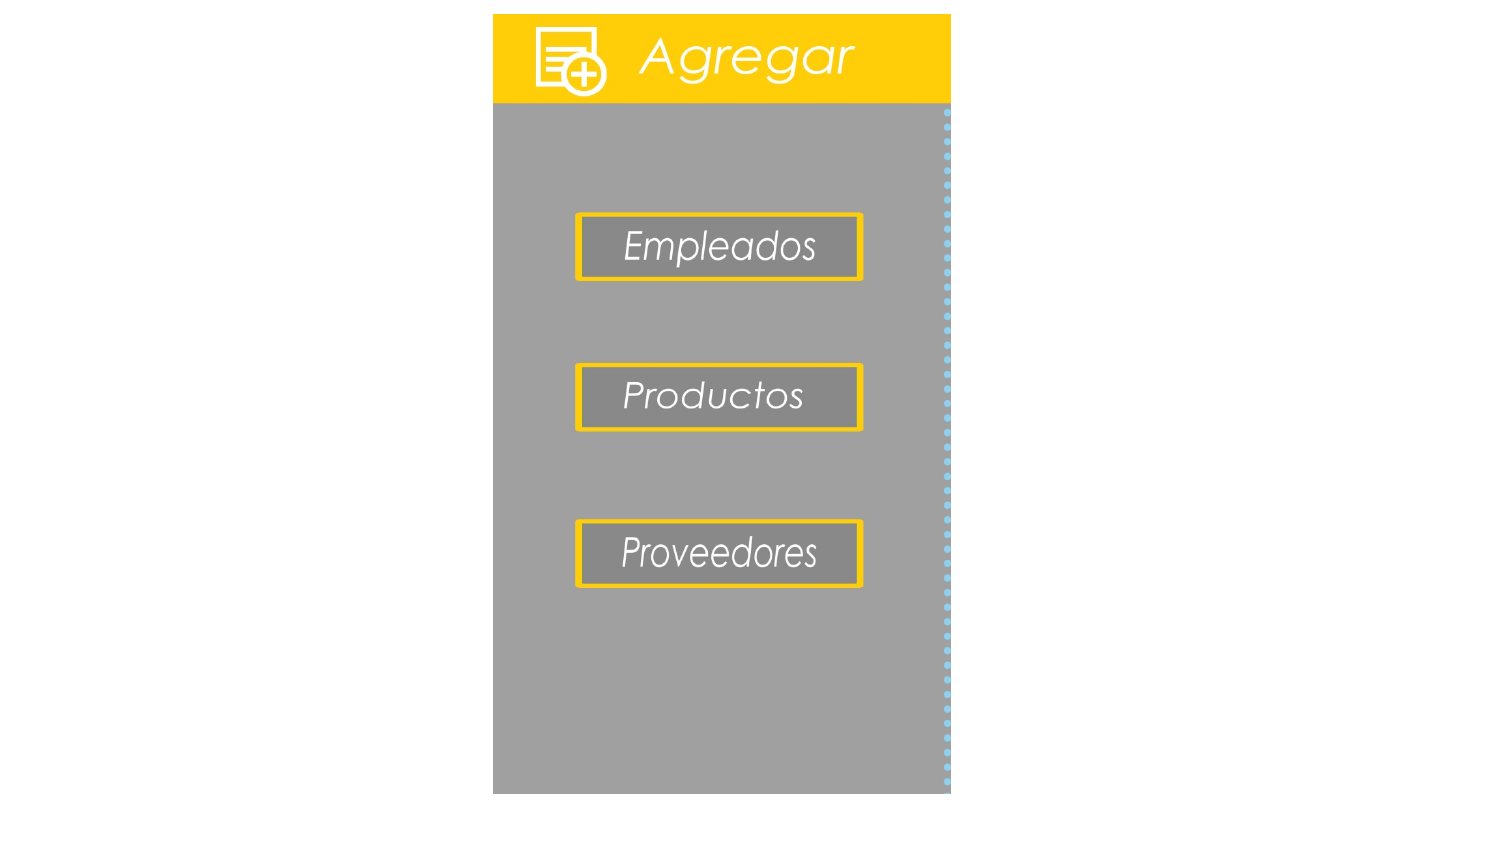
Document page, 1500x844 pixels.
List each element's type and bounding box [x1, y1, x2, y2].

picture [493, 14, 951, 794]
